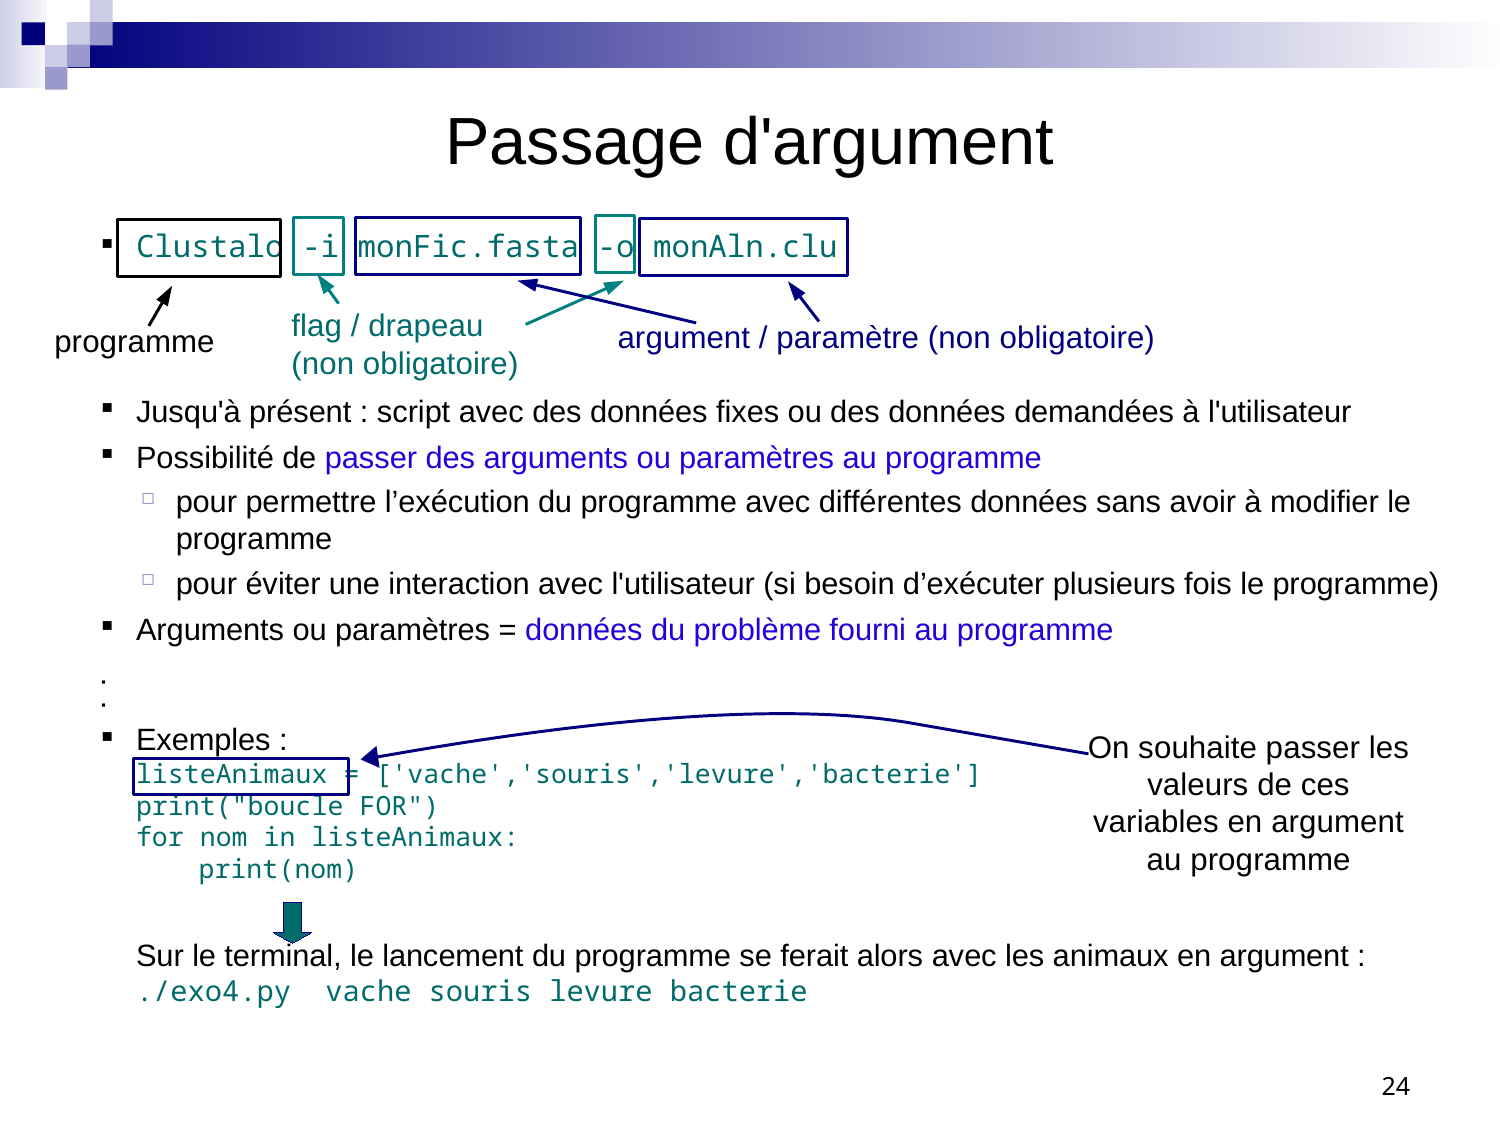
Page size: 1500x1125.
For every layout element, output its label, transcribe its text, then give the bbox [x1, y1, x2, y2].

text_box On souhaite passer les valeurs de ces variables en argument au programme [1073, 719, 1425, 884]
title Passage d'argument [75, 69, 1426, 207]
list Clustalo -i monFic.fasta -o monAln.clu Jusqu'à présent : script avec des données fixes ou des données demandées à l'utilisateur Possibilité de passer des arguments ou paramètres au programme pour permettre l’exécution du programme avec différentes données sans avoir à modifier le programme pour éviter une interaction avec l'utilisateur (si besoin d’exécuter plusieurs fois le programme) Arguments ou paramètres = données du problème fourni au programme Exemples : listeAnimaux = ['vache','souris','levure','bacterie'] print("boucle FOR") for nom in listeAnimaux: print(nom) Sur le terminal, le lancement du programme se ferait alors avec les animaux en argument : ./exo4.py vache souris levure bacterie [86, 219, 332, 313]
text_box flag / drapeau (non obligatoire) [276, 298, 597, 388]
text_box [273, 902, 312, 944]
text_box programme [39, 313, 276, 367]
list Clustalo -i monFic.fasta -o monAln.clu Jusqu'à présent : script avec des données fixes ou des données demandées à l'utilisateur Possibilité de passer des arguments ou paramètres au programme pour permettre l’exécution du programme avec différentes données sans avoir à modifier le programme pour éviter une interaction avec l'utilisateur (si besoin d’exécuter plusieurs fois le programme) Arguments ou paramètres = données du problème fourni au programme Exemples : listeAnimaux = ['vache','souris','levure','bacterie'] print("boucle FOR") for nom in listeAnimaux: print(nom) Sur le terminal, le lancement du programme se ferait alors avec les animaux en argument : ./exo4.py vache souris levure bacterie [86, 219, 1475, 1062]
text_box argument / paramètre (non obligatoire) [603, 310, 1239, 363]
